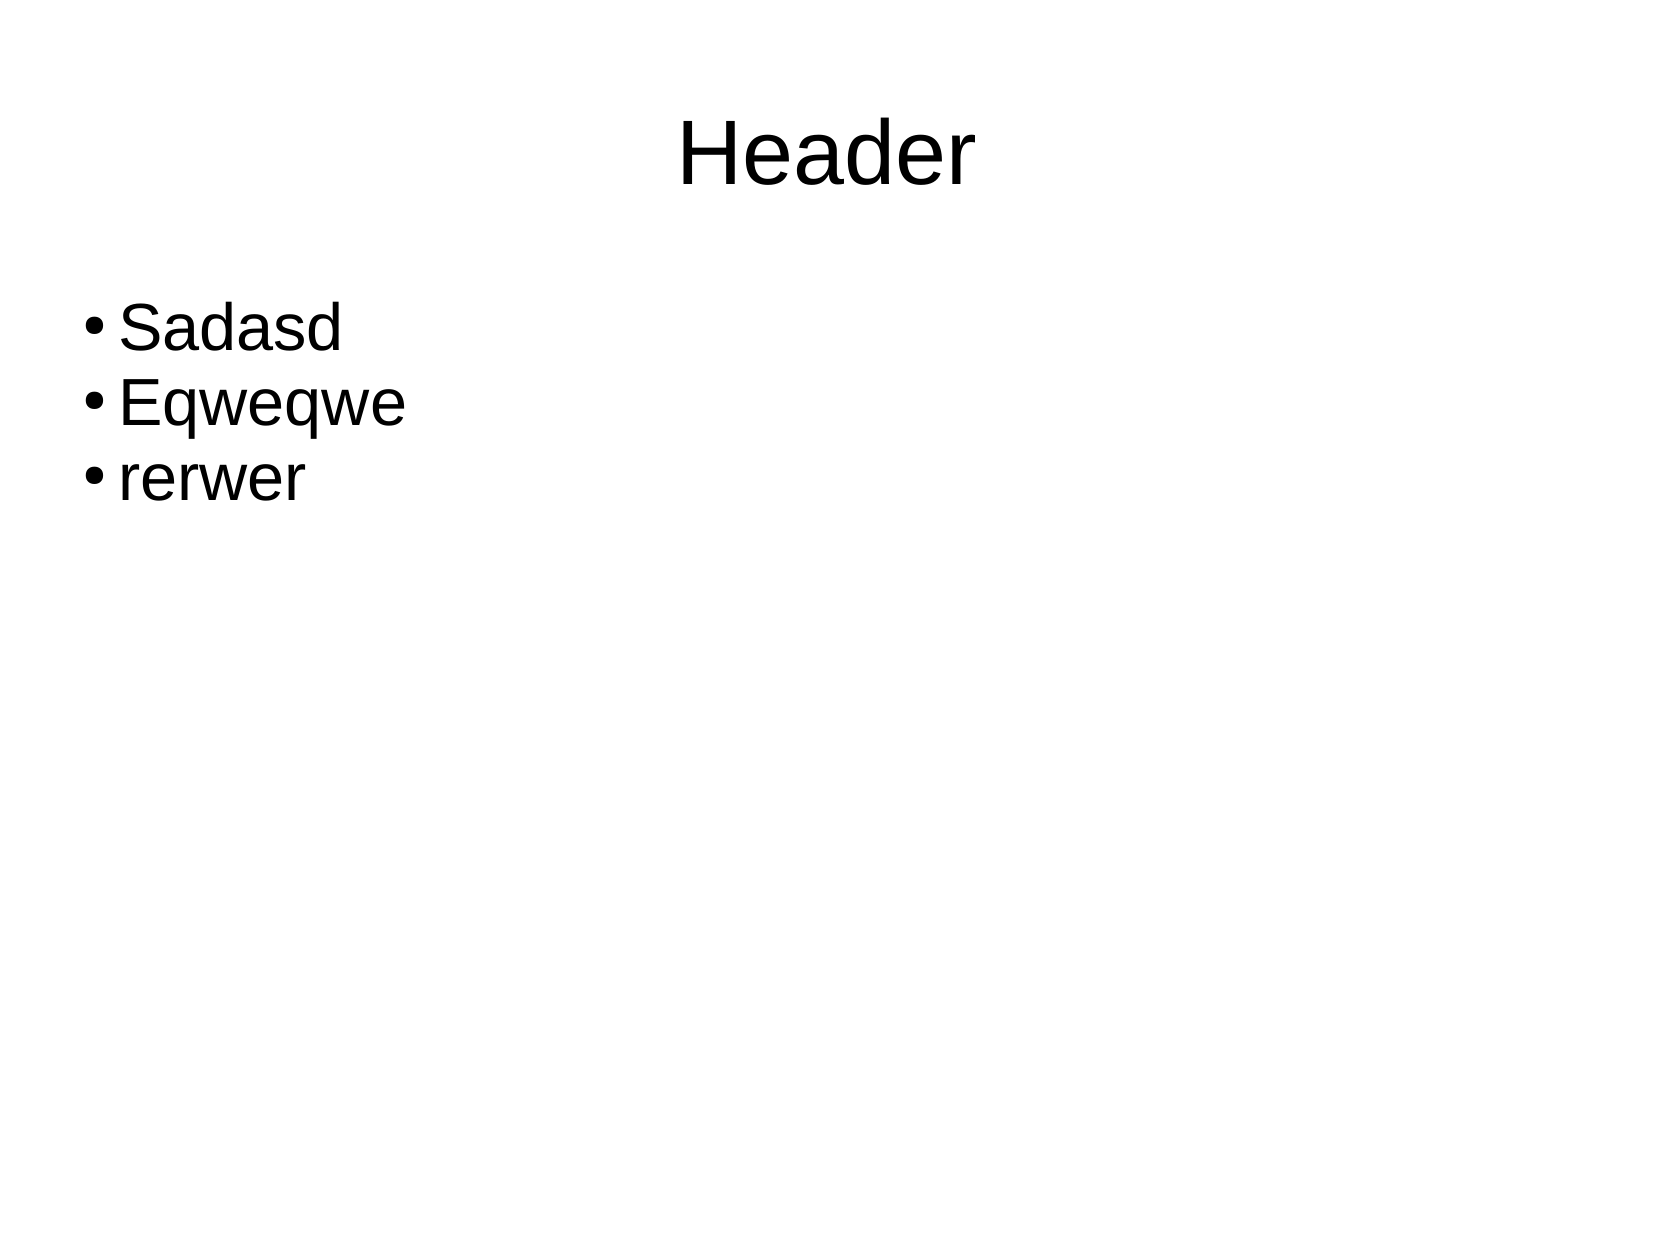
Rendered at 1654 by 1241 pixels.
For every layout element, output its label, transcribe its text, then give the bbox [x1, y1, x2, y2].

title Header [82, 49, 1571, 257]
subtitle Sadasd Eqweqwe rerwer [82, 290, 1571, 1010]
